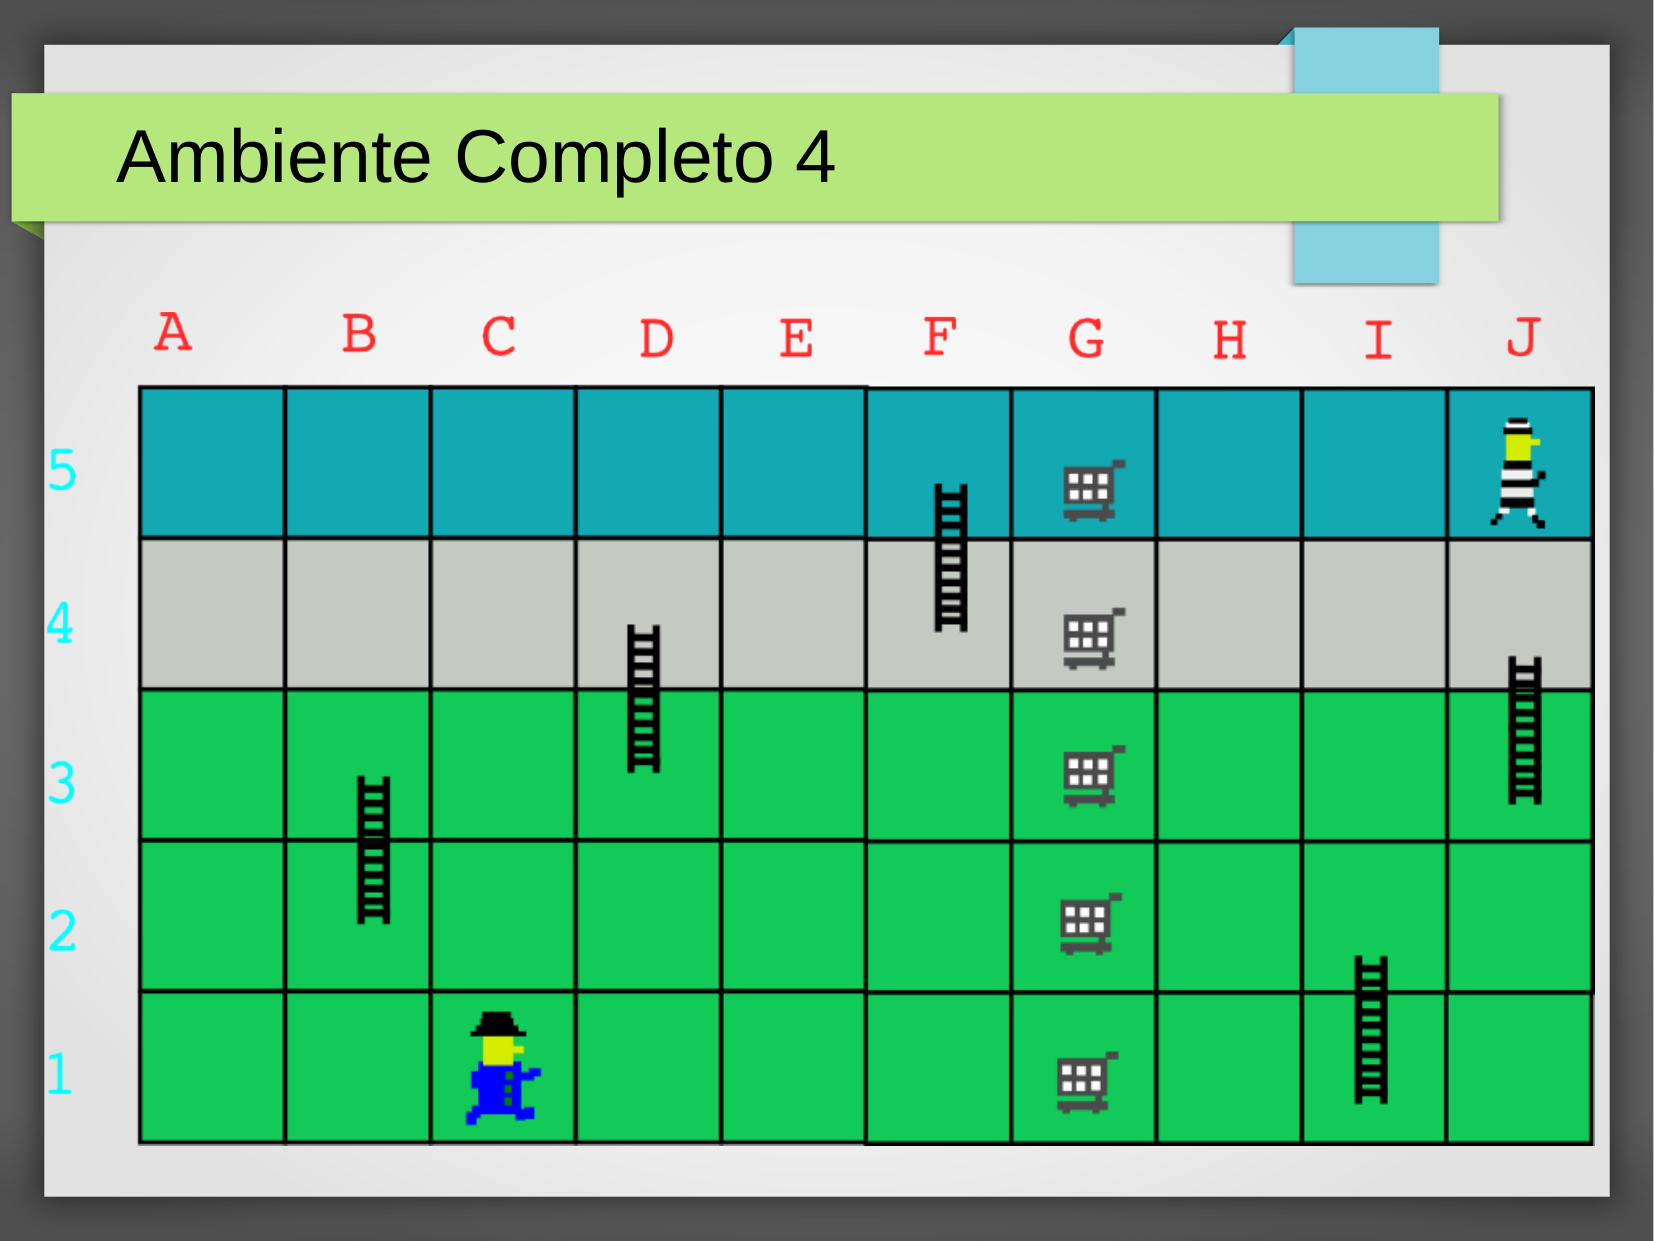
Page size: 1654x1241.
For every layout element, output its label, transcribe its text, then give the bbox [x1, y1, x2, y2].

picture [0, 0, 1654, 1241]
title Ambiente Completo 4 [82, 49, 1433, 257]
